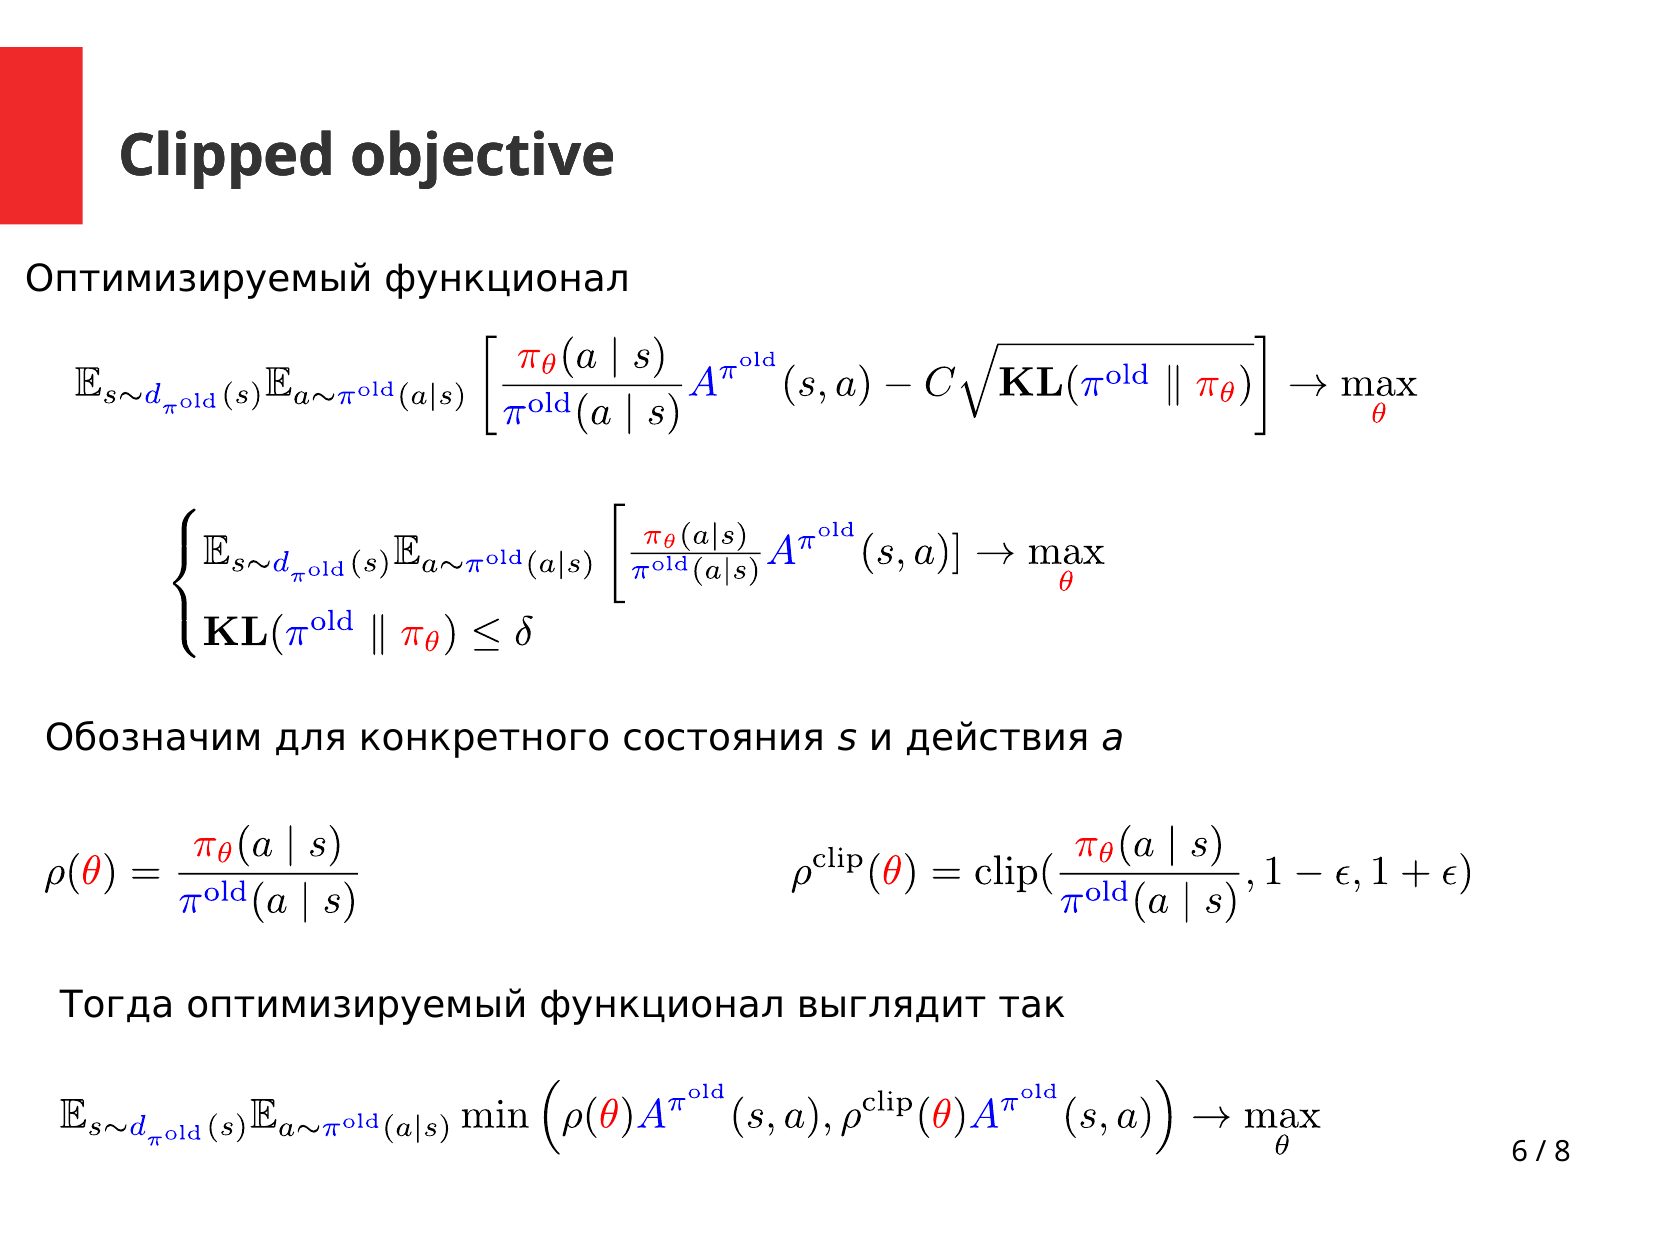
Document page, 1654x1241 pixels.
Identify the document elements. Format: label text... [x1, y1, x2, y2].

text_box Тогда оптимизируемый функционал выглядит так [45, 975, 1266, 1077]
text_box [791, 825, 1471, 923]
text_box [167, 503, 1105, 658]
title Clipped objective [118, 49, 1571, 257]
text_box [60, 1080, 1321, 1155]
text_box Обозначим для конкретного состояния s и действия a [30, 708, 1251, 811]
text_box Оптимизируемый функционал [10, 249, 776, 352]
text_box [75, 335, 1418, 436]
text_box [45, 825, 358, 923]
